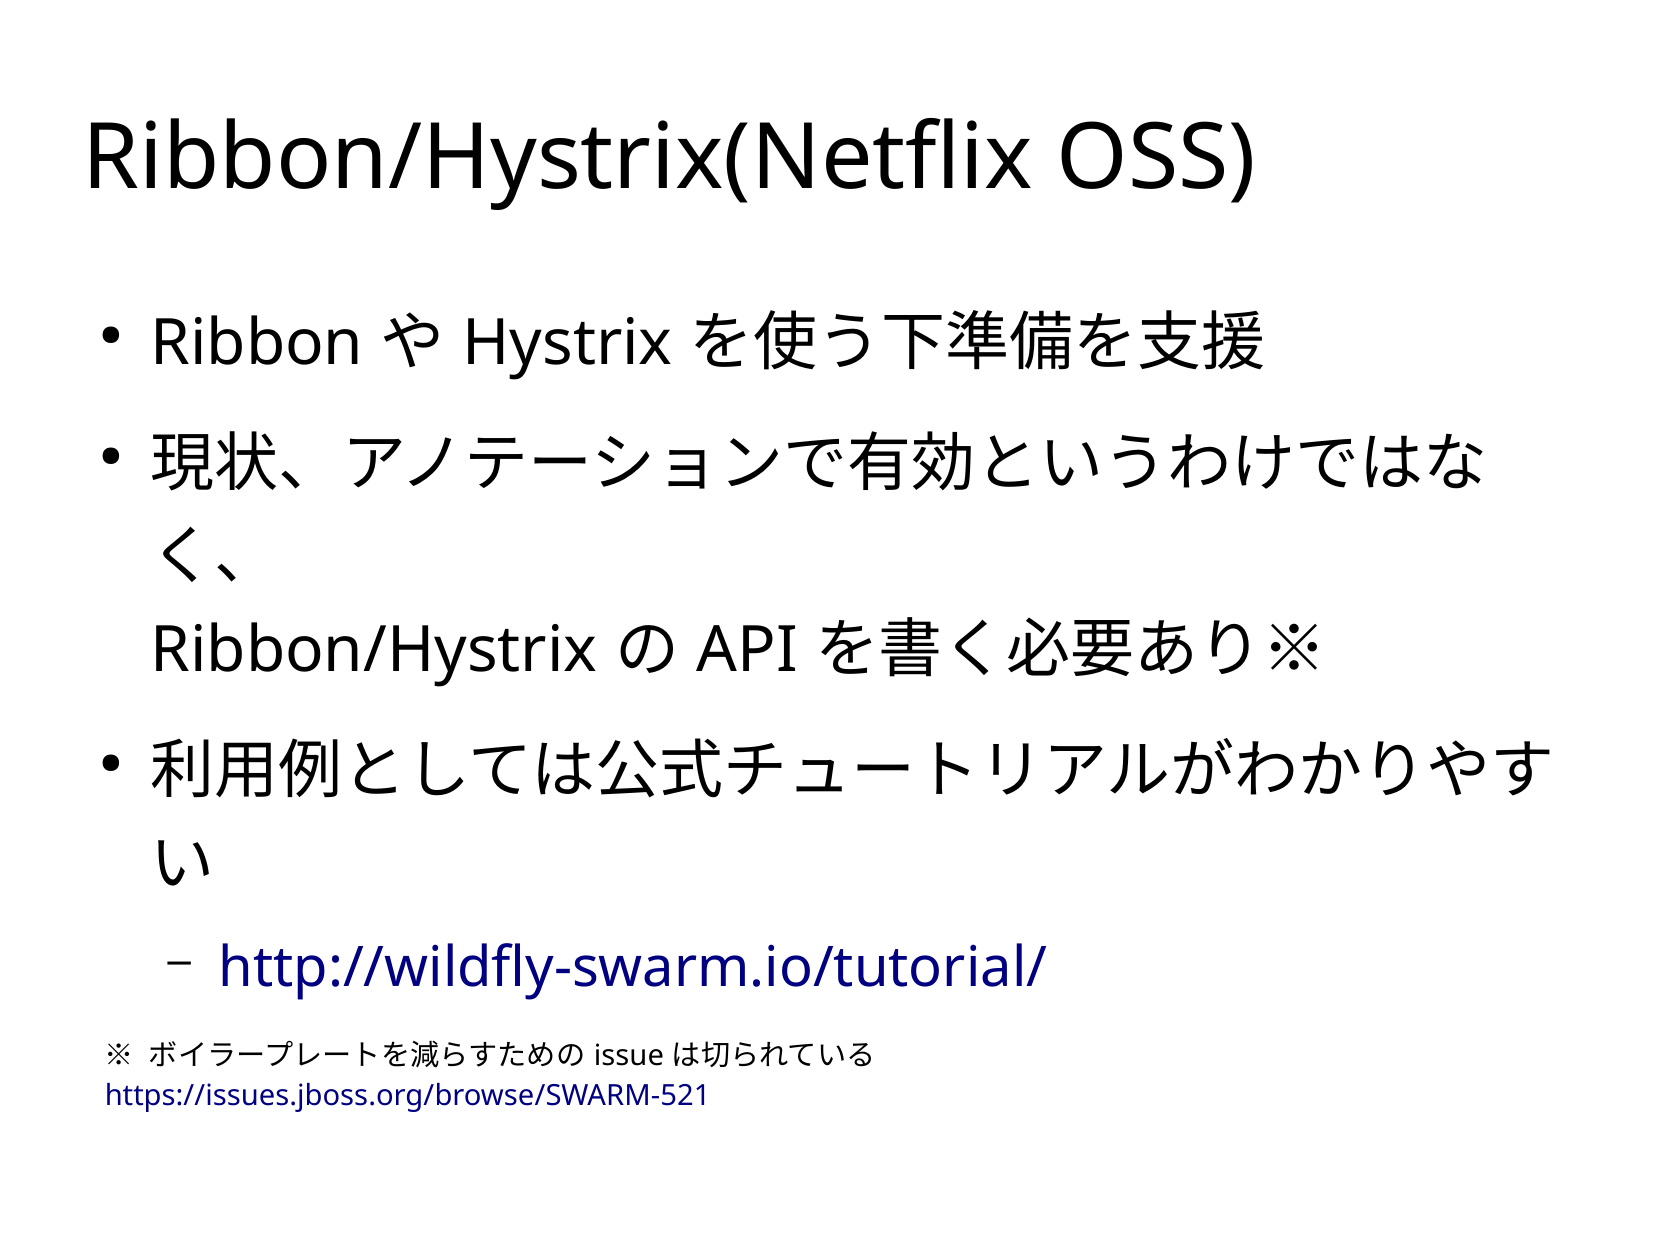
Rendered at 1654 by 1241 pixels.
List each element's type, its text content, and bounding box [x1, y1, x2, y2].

text_box ※ ボイラープレートを減らすためのissueは切られている https://issues.jboss.org/browse/SWARM-521 [90, 1024, 1591, 1122]
list RibbonやHystrixを使う下準備を支援 現状、アノテーションで有効というわけではなく、 Ribbon/HystrixのAPIを書く必要あり※ 利用例としては公式チュートリアルがわかりやすい http://wildfly-swarm.io/tutorial/ [82, 290, 1571, 1010]
title Ribbon/Hystrix(Netflix OSS) [82, 49, 1571, 257]
